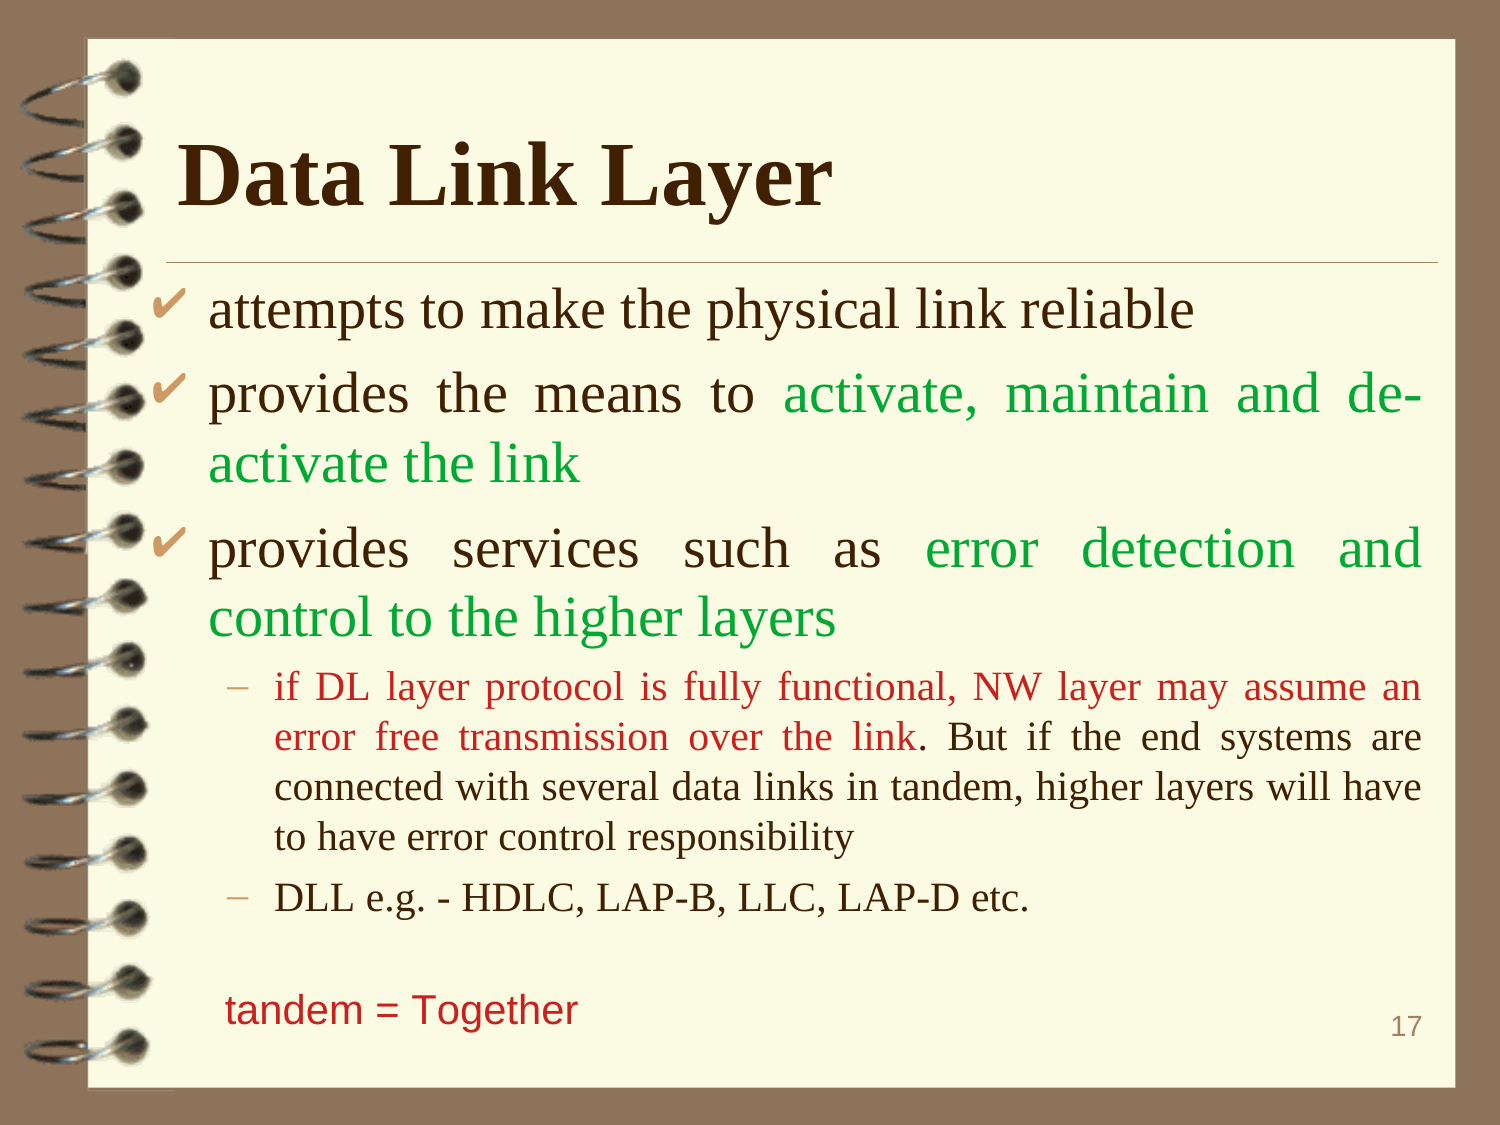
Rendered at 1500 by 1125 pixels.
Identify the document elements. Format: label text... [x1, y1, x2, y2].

text_box tandem = Together [210, 975, 901, 1040]
list attempts to make the physical link reliable provides the means to activate, maintain and de-activate the link provides services such as error detection and control to the higher layers if DL layer protocol is fully functional, NW layer may assume an error free transmission over the link. But if the end systems are connected with several data links in tandem, higher layers will have to have error control responsibility DLL e.g. - HDLC, LAP-B, LLC, LAP-D etc. [137, 262, 1438, 938]
title Data Link Layer [162, 74, 1438, 262]
picture [0, 0, 175, 1125]
